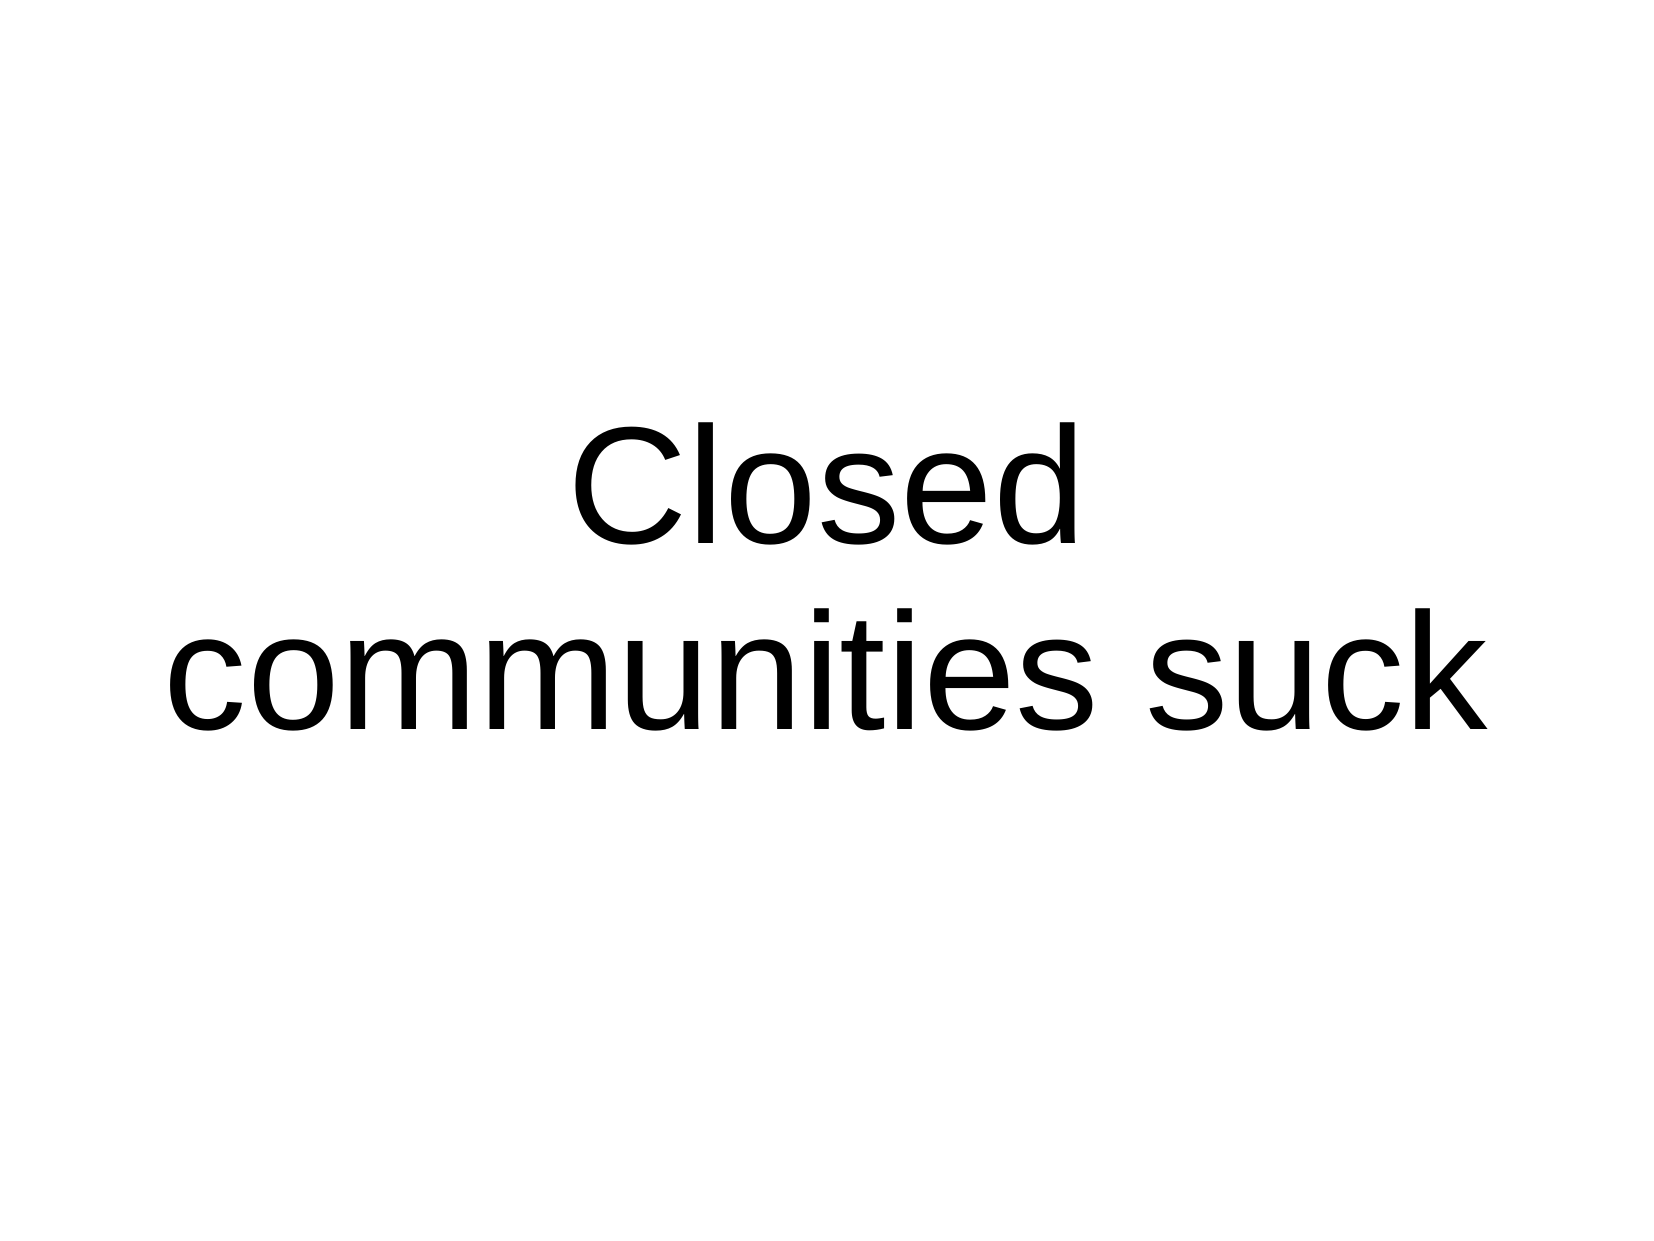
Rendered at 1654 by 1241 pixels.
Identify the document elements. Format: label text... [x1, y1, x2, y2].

subtitle Closed communities suck [82, 49, 1571, 1109]
